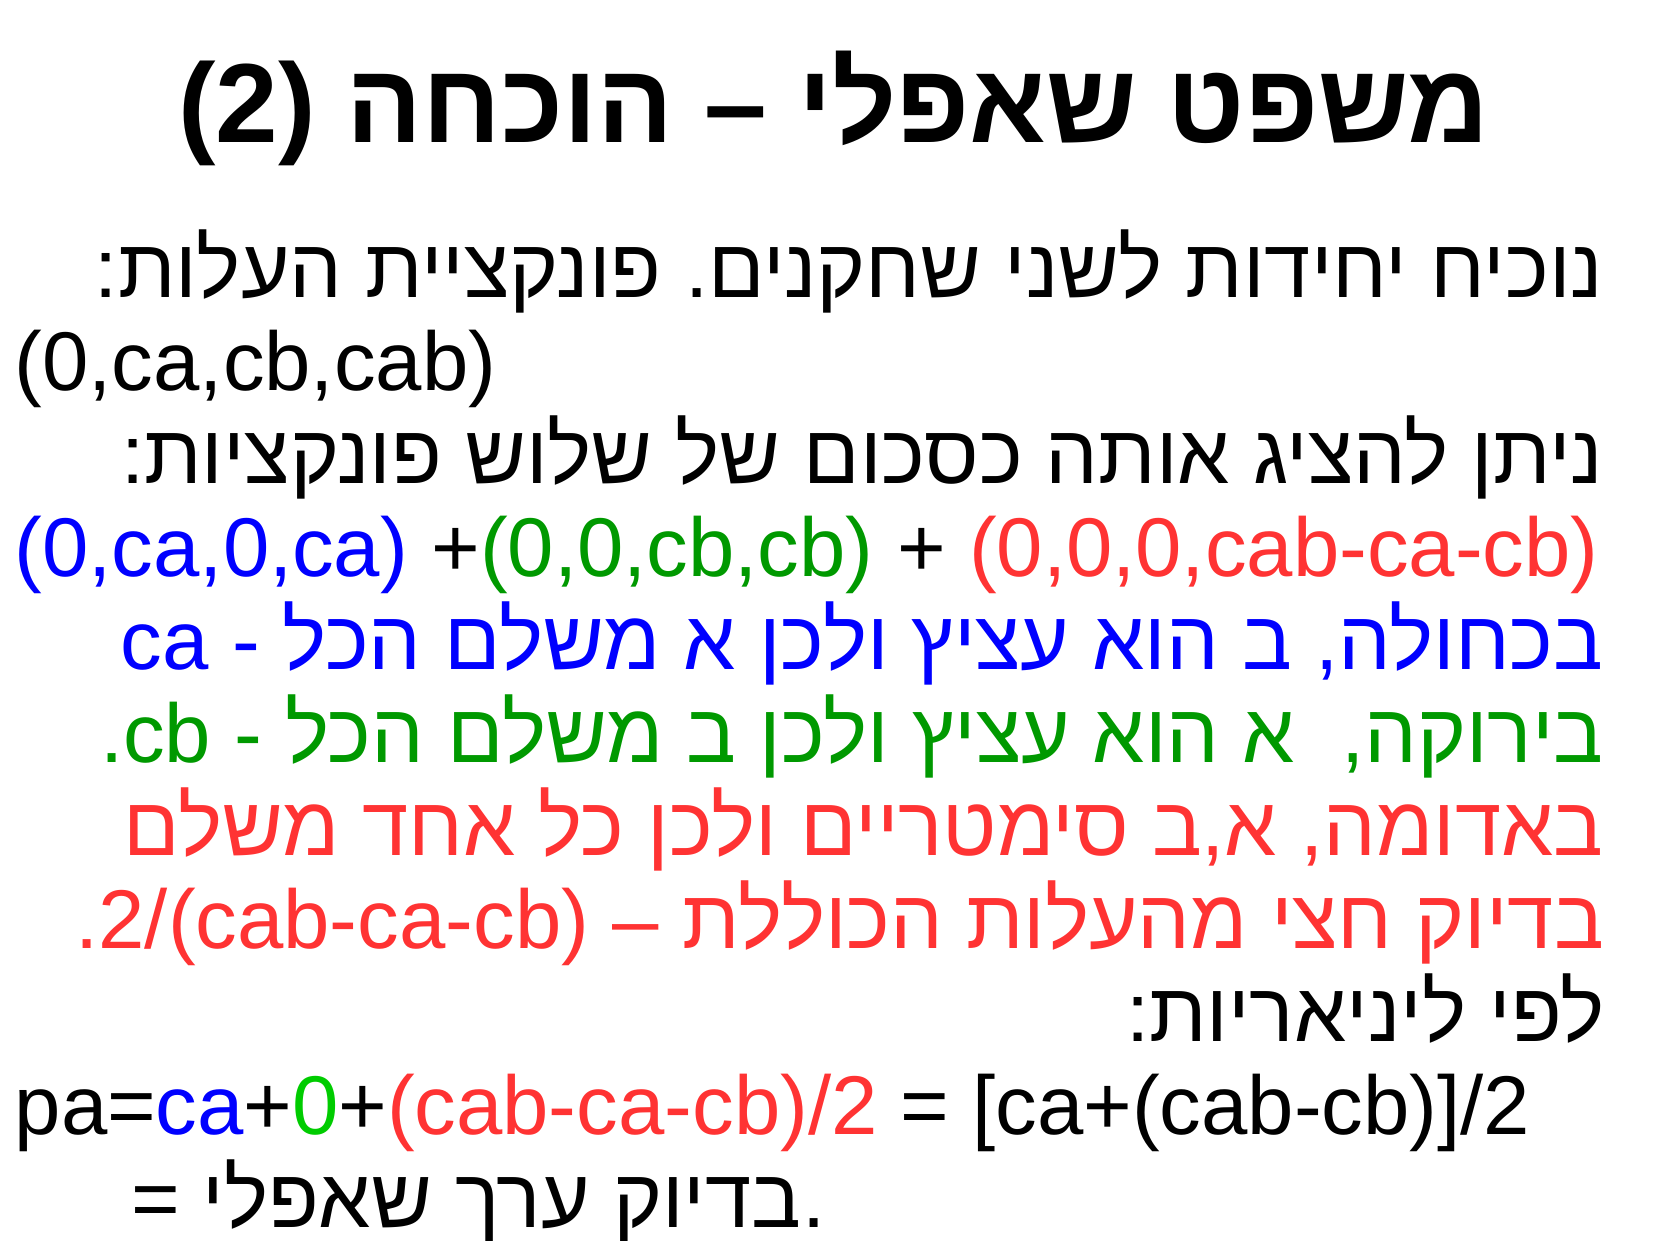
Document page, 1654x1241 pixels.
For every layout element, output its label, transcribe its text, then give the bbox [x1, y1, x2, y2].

text_box נוכיח יחידות לשני שחקנים. פונקציית העלות: (0,ca,cb,cab) ניתן להציג אותה כסכום של שלוש פונקציות: (0,ca,0,ca) +(0,0,cb,cb) + (0,0,0,cab-ca-cb) בכחולה, ב הוא עציץ ולכן א משלם הכל - ca בירוקה, א הוא עציץ ולכן ב משלם הכל - cb. באדומה, א,ב סימטריים ולכן כל אחד משלם בדיוק חצי מהעלות הכוללת – (cab-ca-cb)/2. לפי ליניאריות: pa=ca+0+(cab-ca-cb)/2 = [ca+(cab-cb)]/2 = בדיוק ערך שאפלי. [0, 214, 1621, 1241]
title משפט שאפלי – הוכחה (2) [15, 0, 1654, 215]
